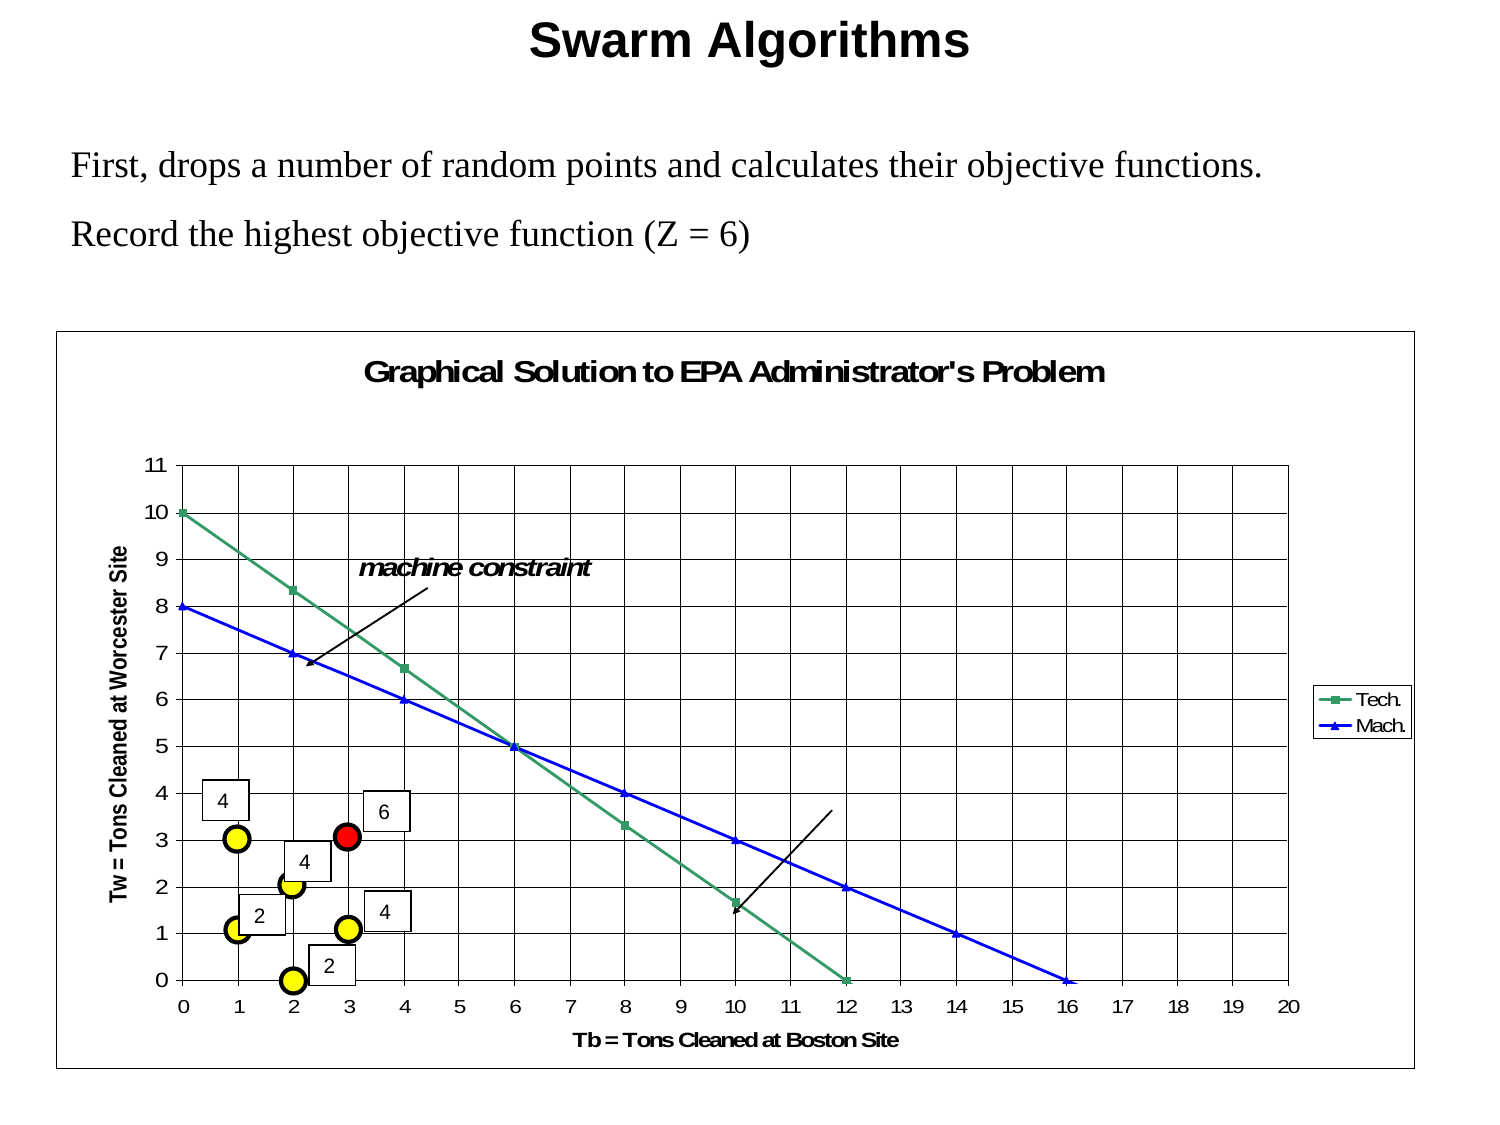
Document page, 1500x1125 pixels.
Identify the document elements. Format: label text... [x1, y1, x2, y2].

chart [49, 324, 1422, 1075]
text_box [279, 875, 305, 898]
text_box 2 [309, 945, 356, 986]
text_box 2 [238, 894, 286, 935]
text_box [334, 824, 360, 850]
text_box Swarm Algorithms [125, 0, 1376, 76]
text_box [280, 968, 306, 994]
text_box 4 [364, 890, 411, 932]
text_box First, drops a number of random points and calculates their objective functions. Record the highest objective function (Z = 6) [55, 132, 1497, 399]
text_box 4 [202, 779, 249, 821]
text_box [335, 916, 361, 942]
text_box 6 [363, 790, 410, 832]
text_box 4 [284, 840, 332, 882]
text_box [224, 826, 250, 852]
text_box [225, 917, 250, 943]
